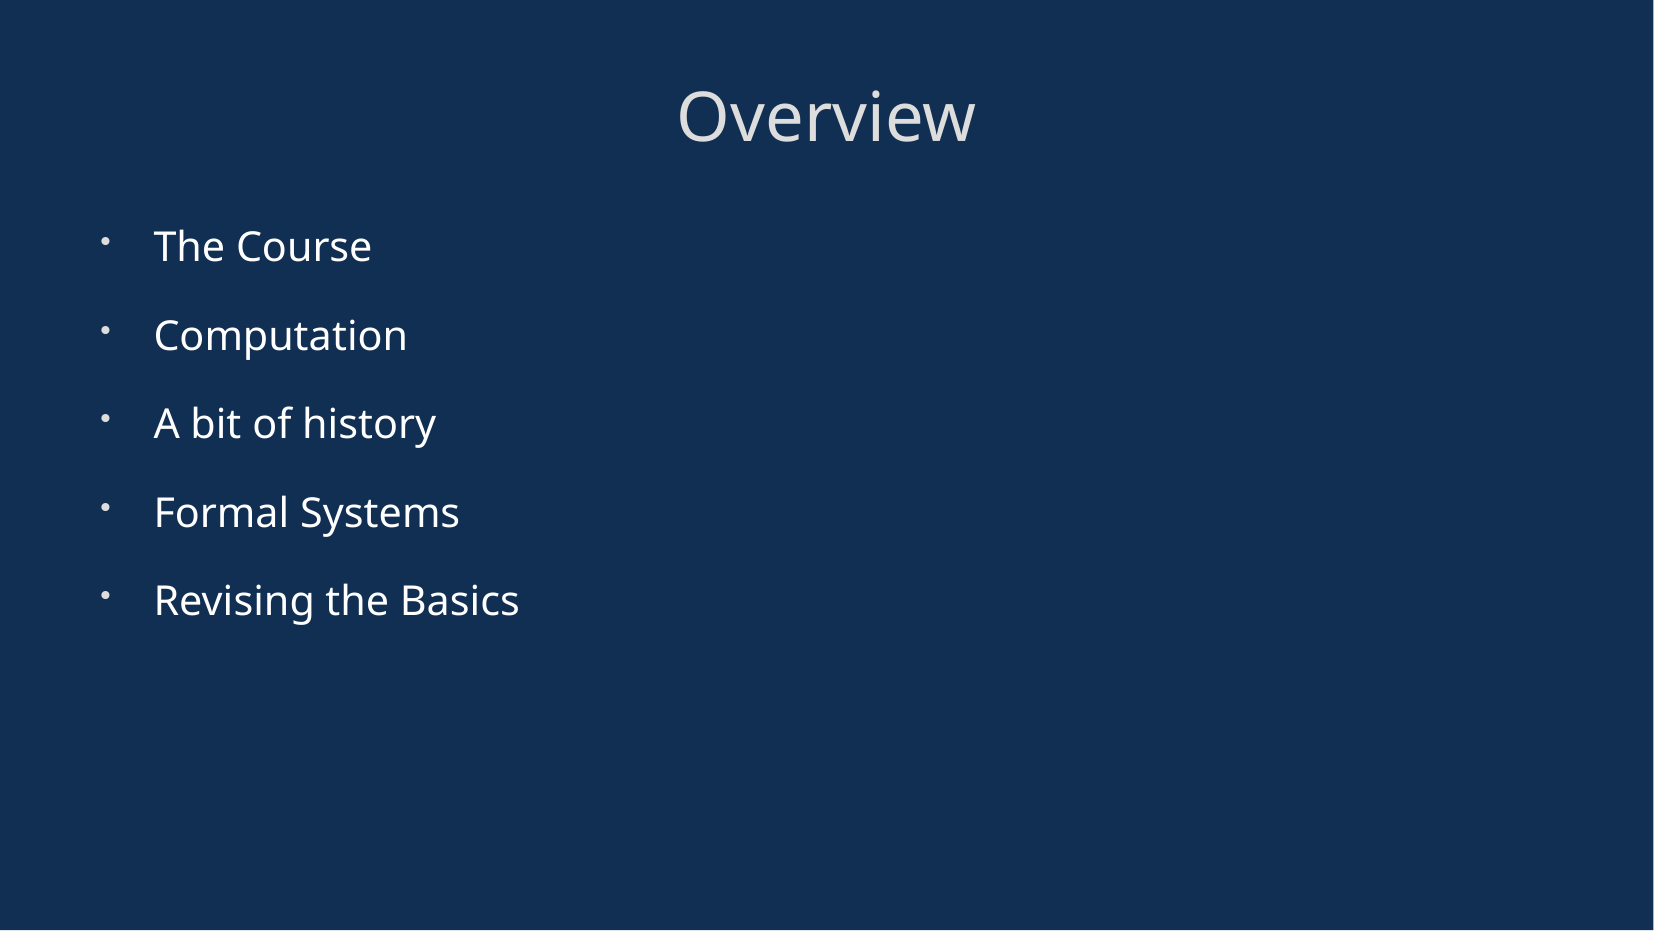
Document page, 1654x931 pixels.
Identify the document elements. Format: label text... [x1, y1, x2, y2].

list The Course Computation A bit of history Formal Systems Revising the Basics [82, 217, 1571, 758]
title Overview [82, 37, 1571, 193]
